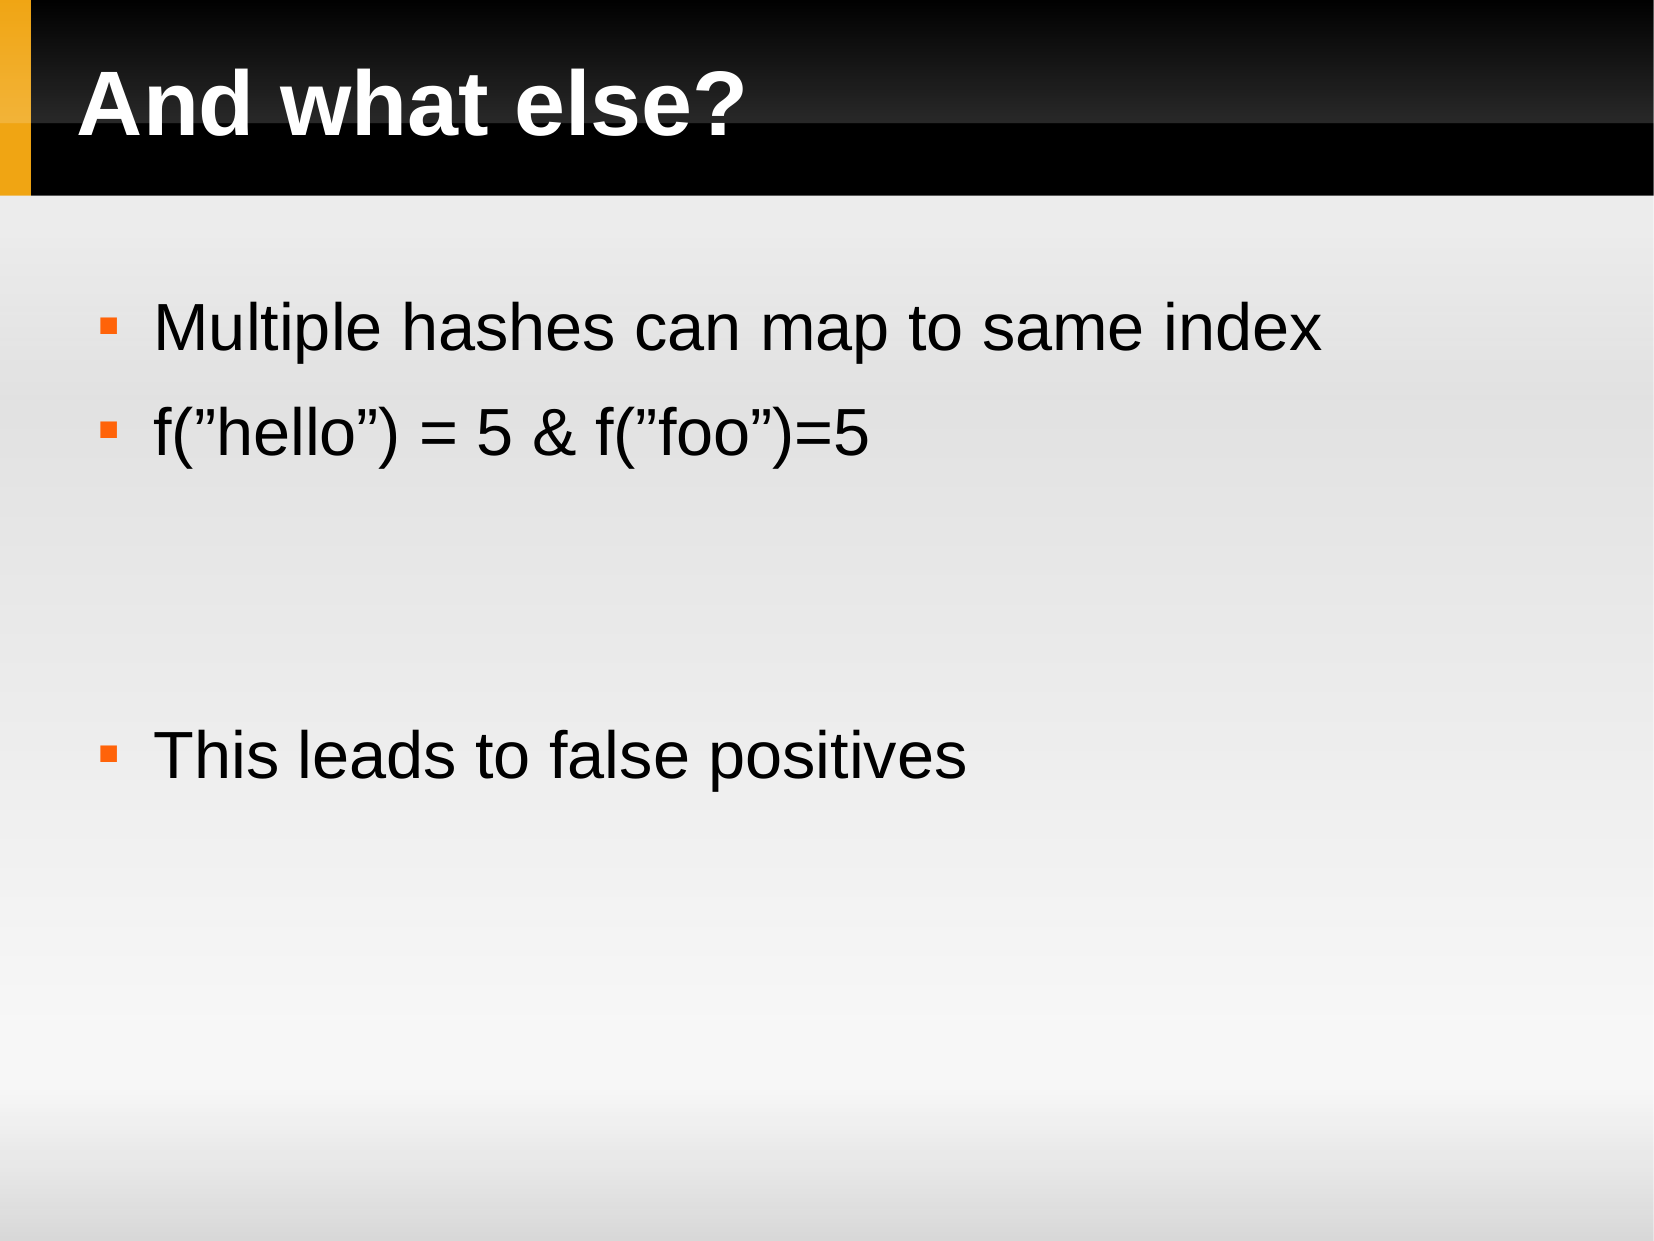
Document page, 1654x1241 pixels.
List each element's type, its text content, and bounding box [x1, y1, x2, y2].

list This leads to false positives [82, 717, 1571, 1109]
title And what else? [76, 0, 1565, 208]
picture [0, 0, 1654, 1241]
list Multiple hashes can map to same index f(”hello”) = 5 & f(”foo”)=5 [82, 290, 1571, 681]
